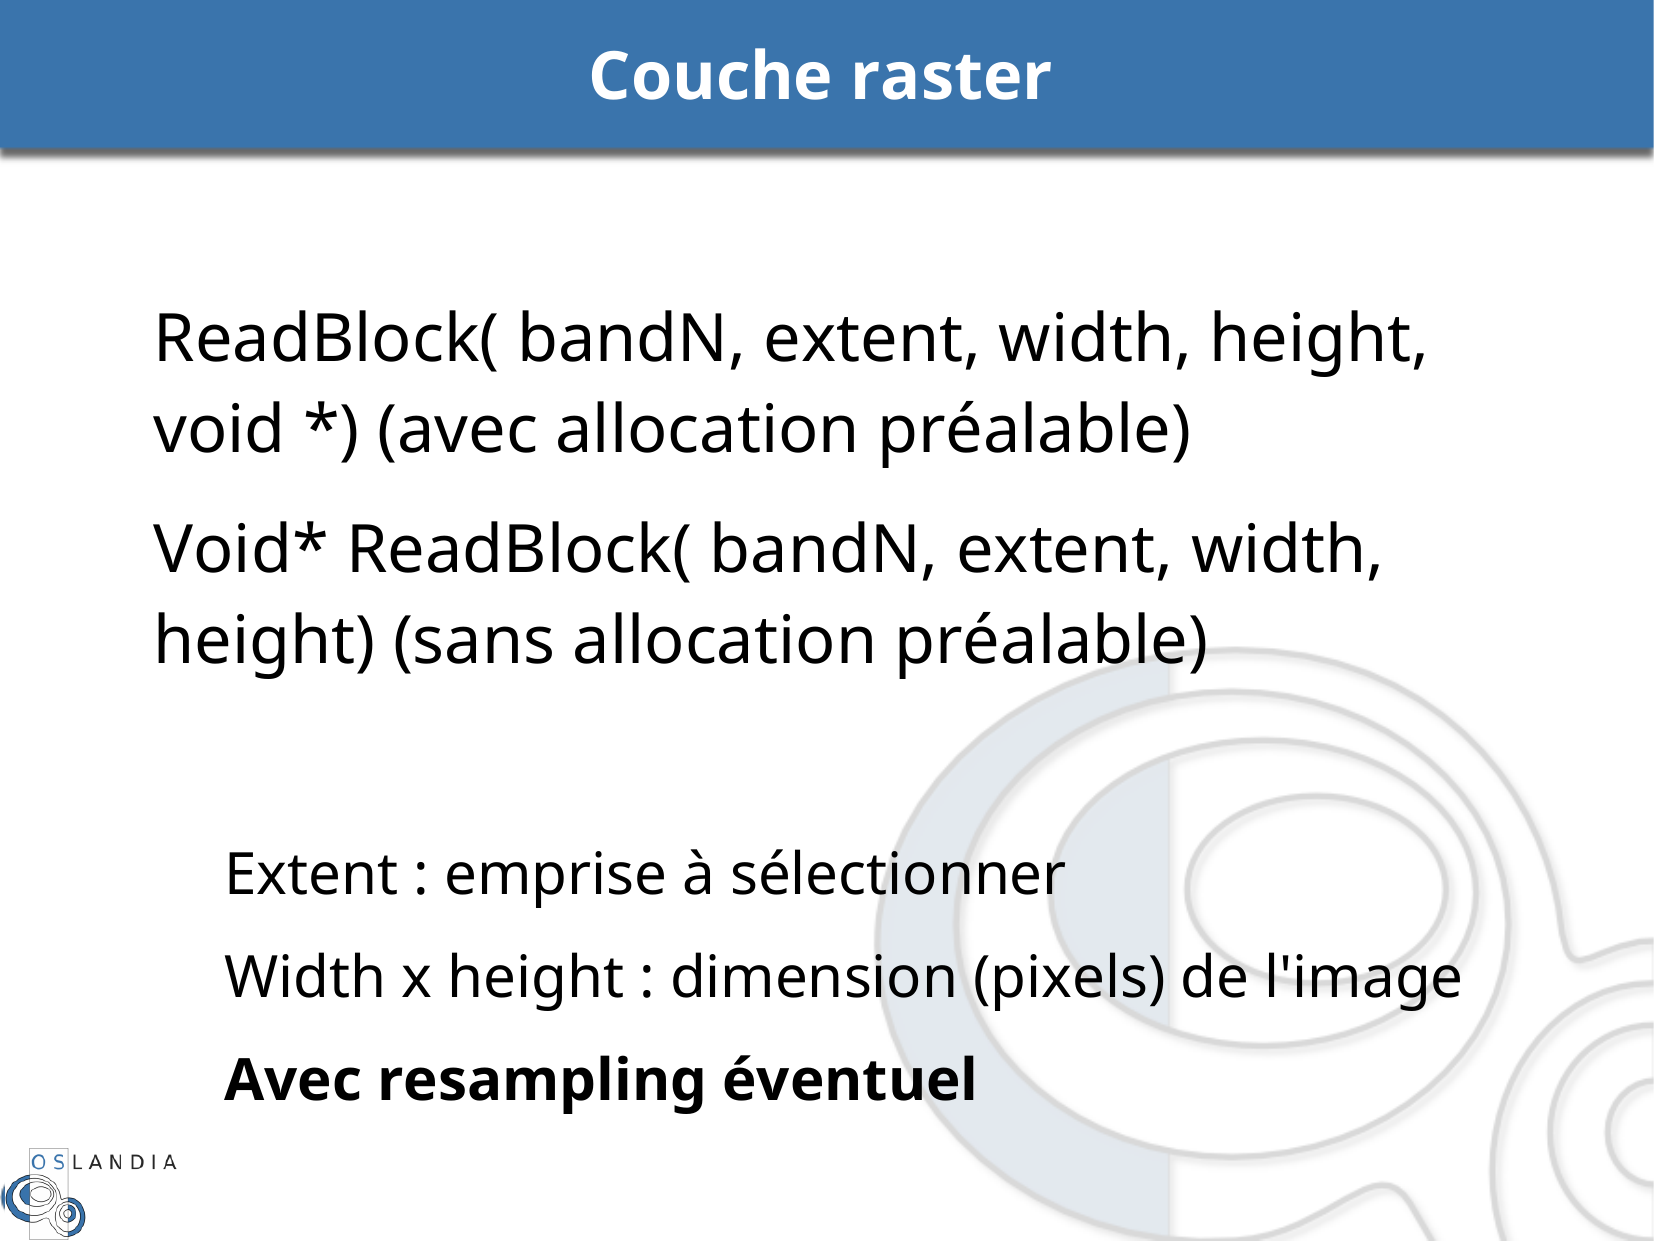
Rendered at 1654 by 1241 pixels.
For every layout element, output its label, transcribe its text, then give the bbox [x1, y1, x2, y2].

picture [0, 0, 1654, 1241]
title Couche raster [76, 0, 1565, 148]
list ReadBlock( bandN, extent, width, height, void *) (avec allocation préalable) Void* ReadBlock( bandN, extent, width, height) (sans allocation préalable) Extent : emprise à sélectionner Width x height : dimension (pixels) de l'image Avec resampling éventuel [82, 290, 1571, 1110]
